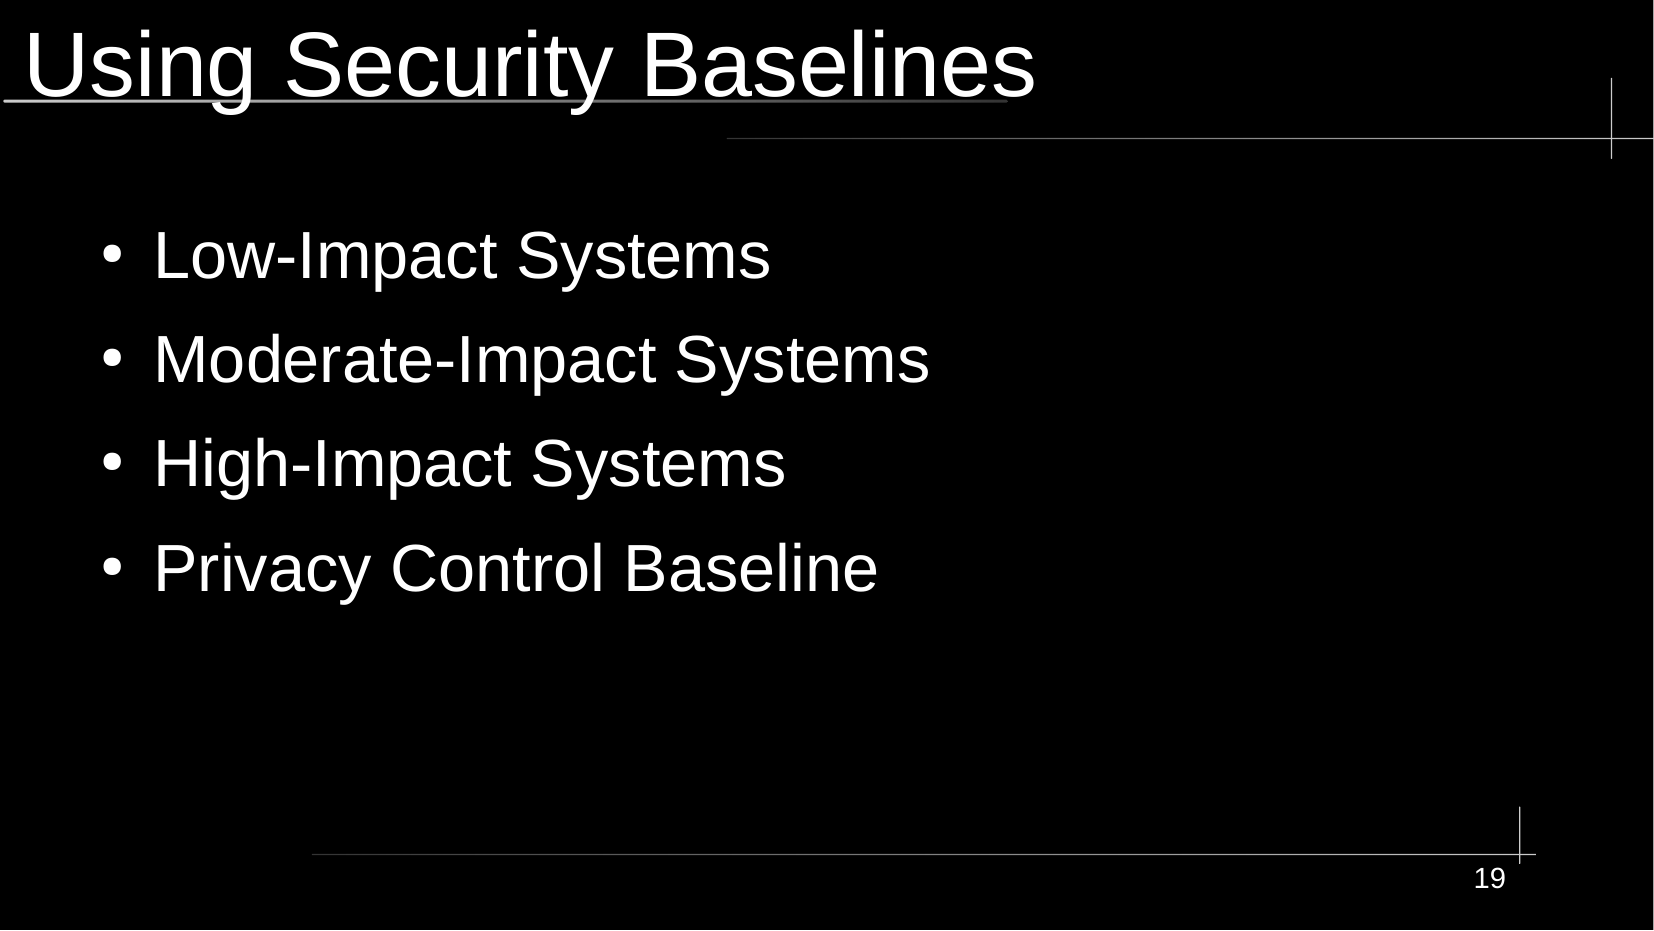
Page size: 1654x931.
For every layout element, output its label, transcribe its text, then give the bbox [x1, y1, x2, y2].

list Low-Impact Systems Moderate-Impact Systems High-Impact Systems Privacy Control Baseline [82, 217, 1571, 851]
title Using Security Baselines [23, 11, 1589, 119]
